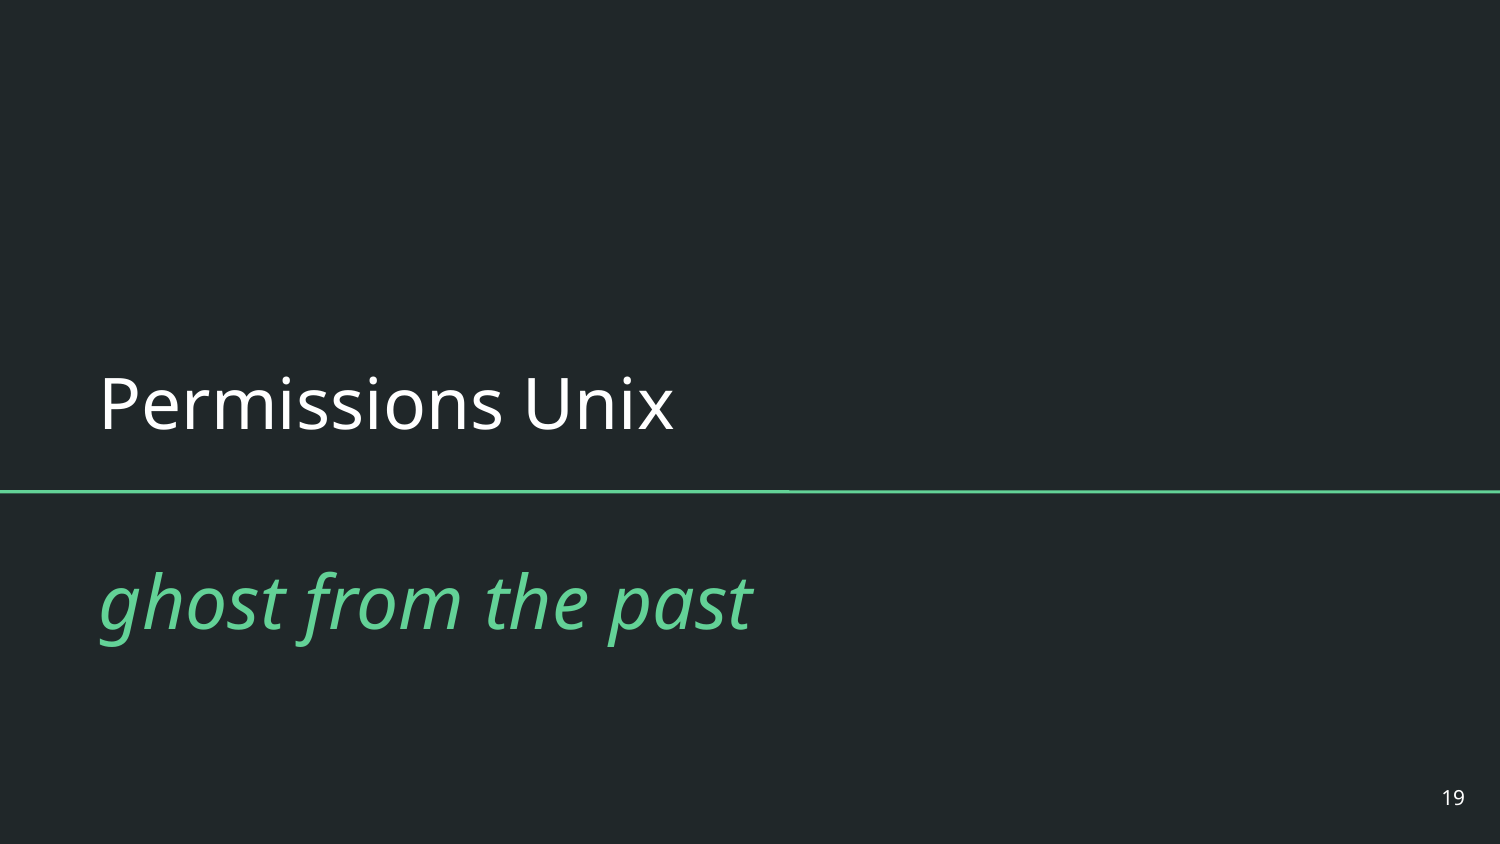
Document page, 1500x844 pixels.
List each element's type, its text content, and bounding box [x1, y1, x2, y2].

slide_number <numéro> [1389, 764, 1480, 830]
text_box ghost from the past [83, 525, 1131, 660]
title Permissions Unix [83, 337, 1417, 466]
